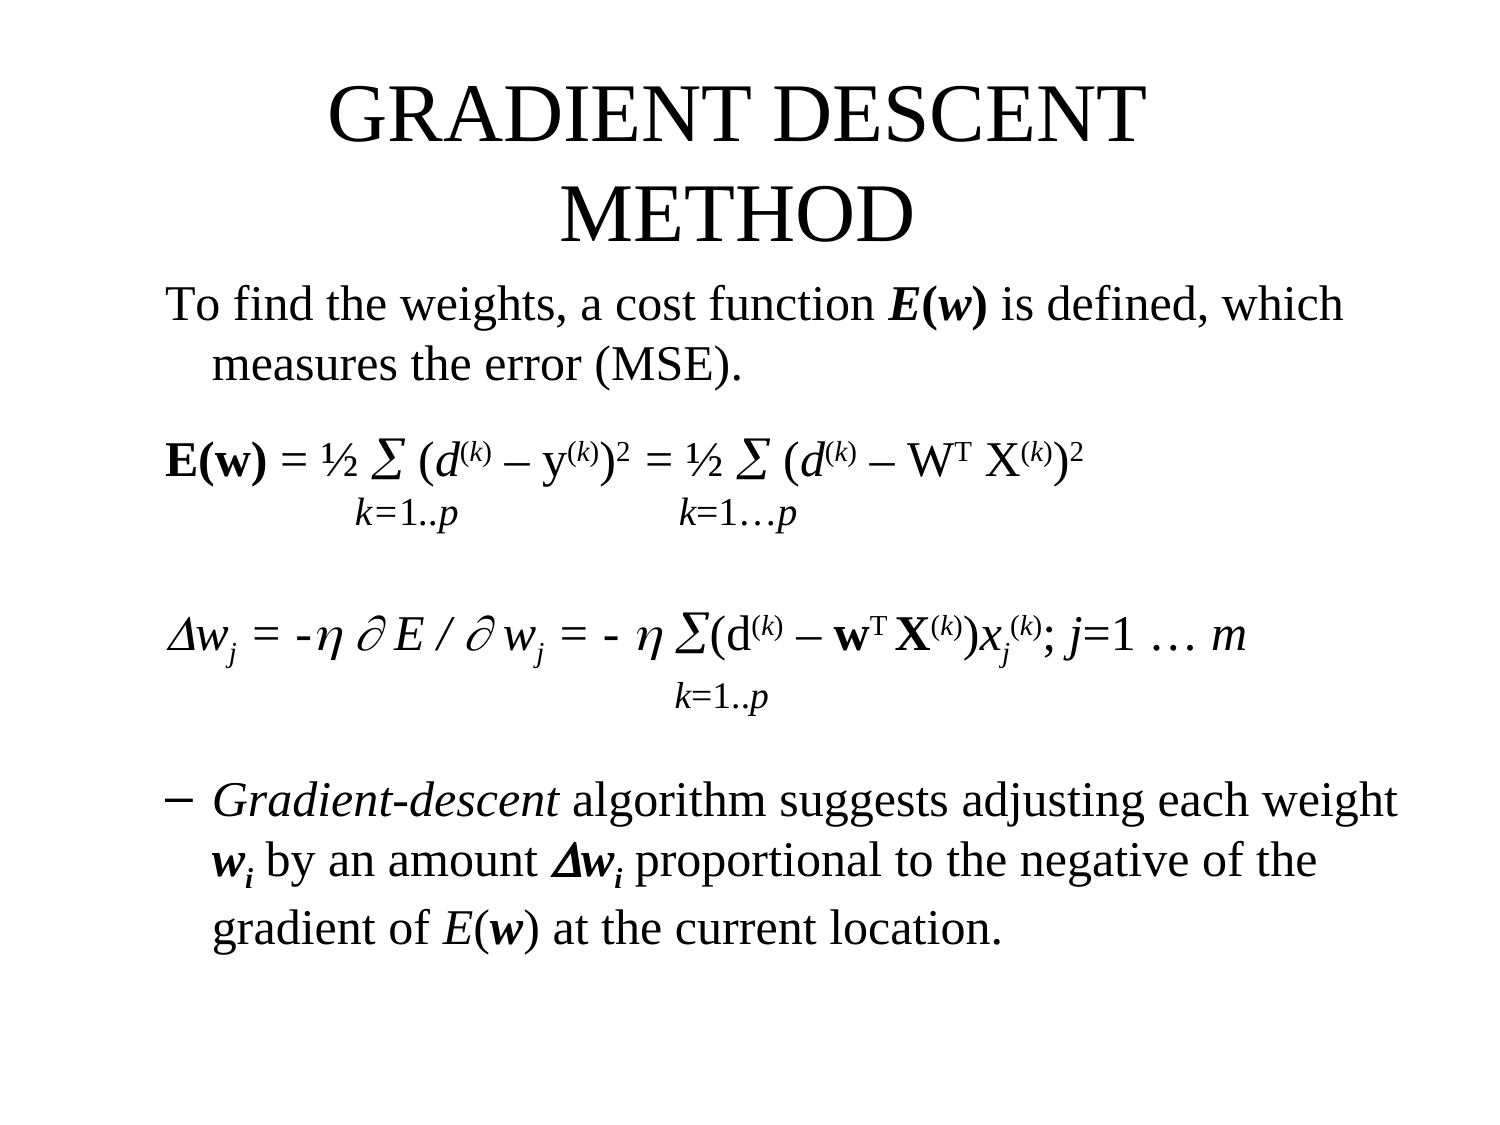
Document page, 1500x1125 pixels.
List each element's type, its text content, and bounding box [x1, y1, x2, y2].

list To find the weights, a cost function E(w) is defined, which measures the error (MSE). E(w) = ½  (d(k) – y(k))2 = ½  (d(k) – WT X(k))2 k=1..p k=1…p wj = -  E /  wj = -  (d(k) – wT X(k))xj(k); j=1 … m k=1..p Gradient-descent algorithm suggests adjusting each weight wi by an amount wi proportional to the negative of the gradient of E(w) at the current location. [75, 262, 1426, 1005]
text_box GRADIENT DESCENT METHOD [174, 49, 1301, 266]
